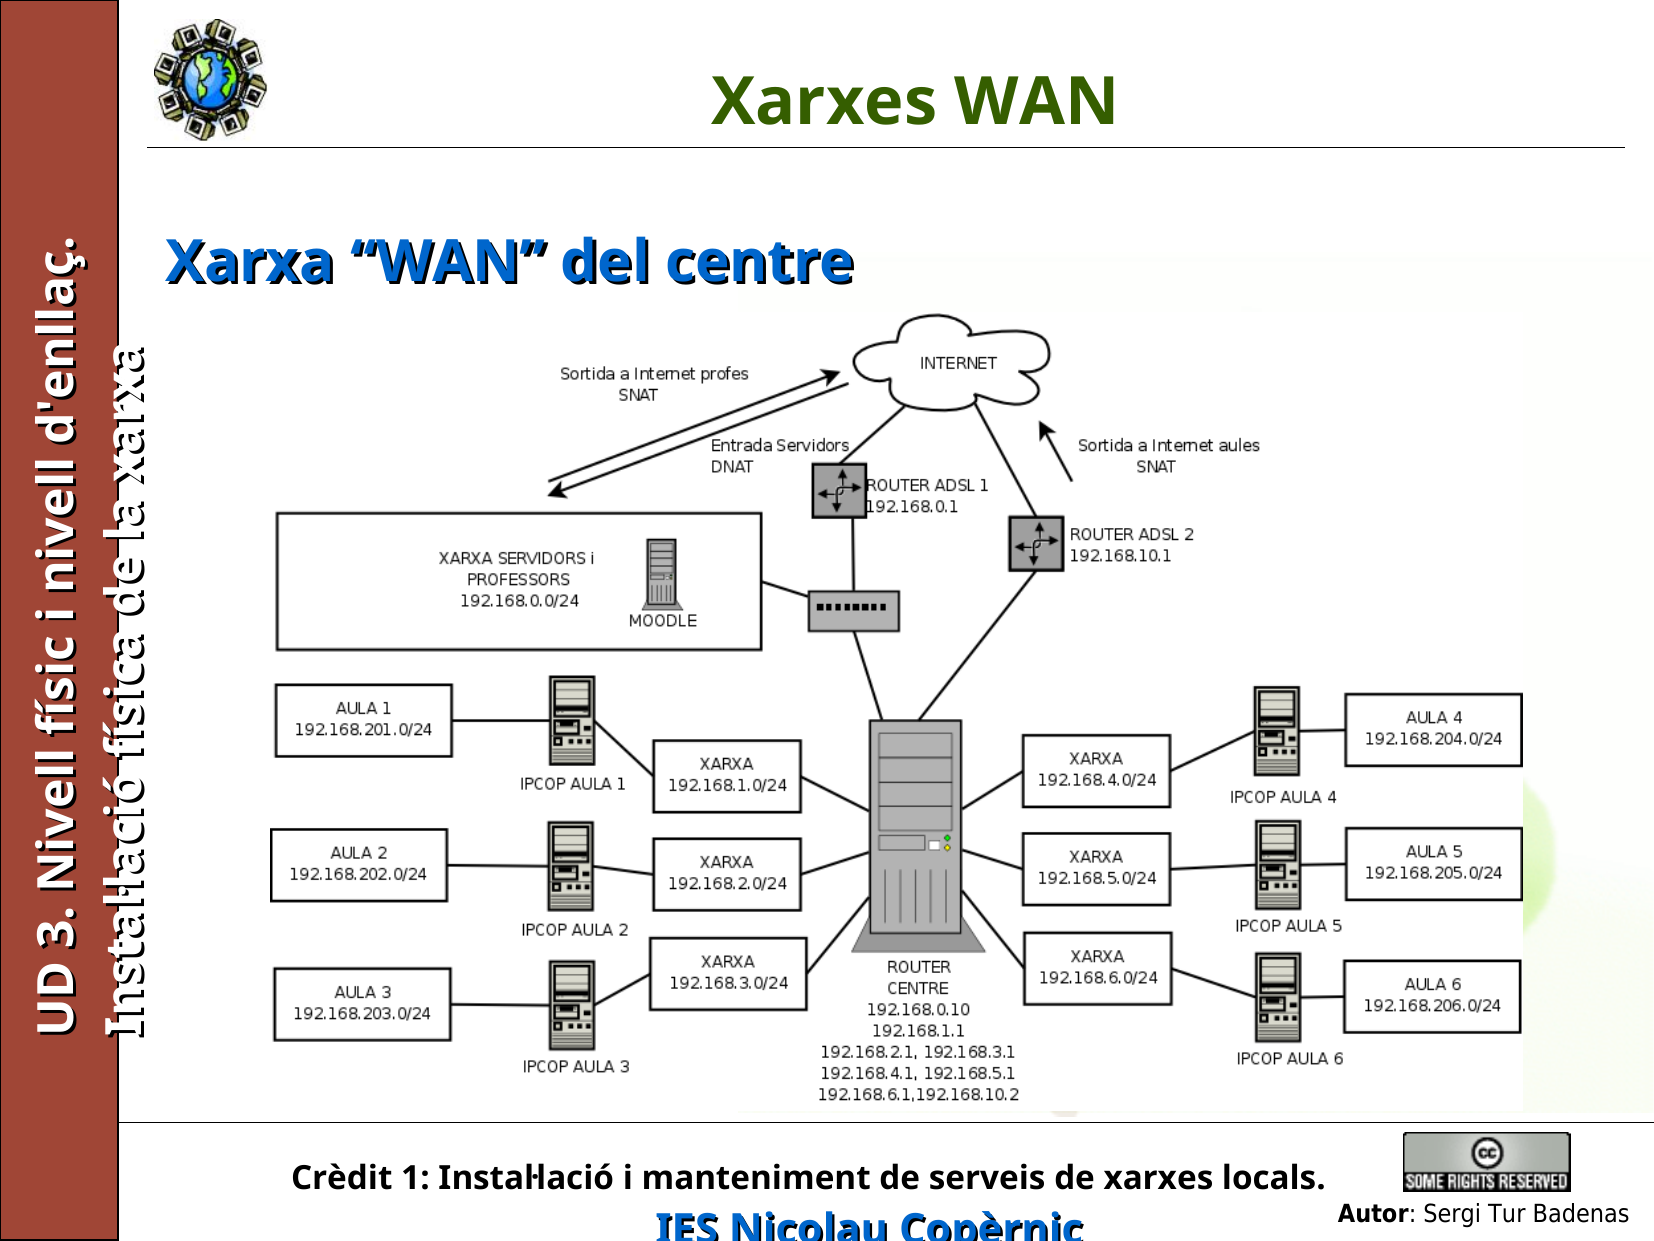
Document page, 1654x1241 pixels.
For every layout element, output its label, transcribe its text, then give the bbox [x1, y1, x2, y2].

list Xarxa “WAN” del centre [147, 219, 1636, 1055]
title Xarxes WAN [171, 56, 1654, 141]
picture [154, 19, 268, 142]
picture [270, 252, 1654, 1117]
picture [1403, 1132, 1571, 1192]
